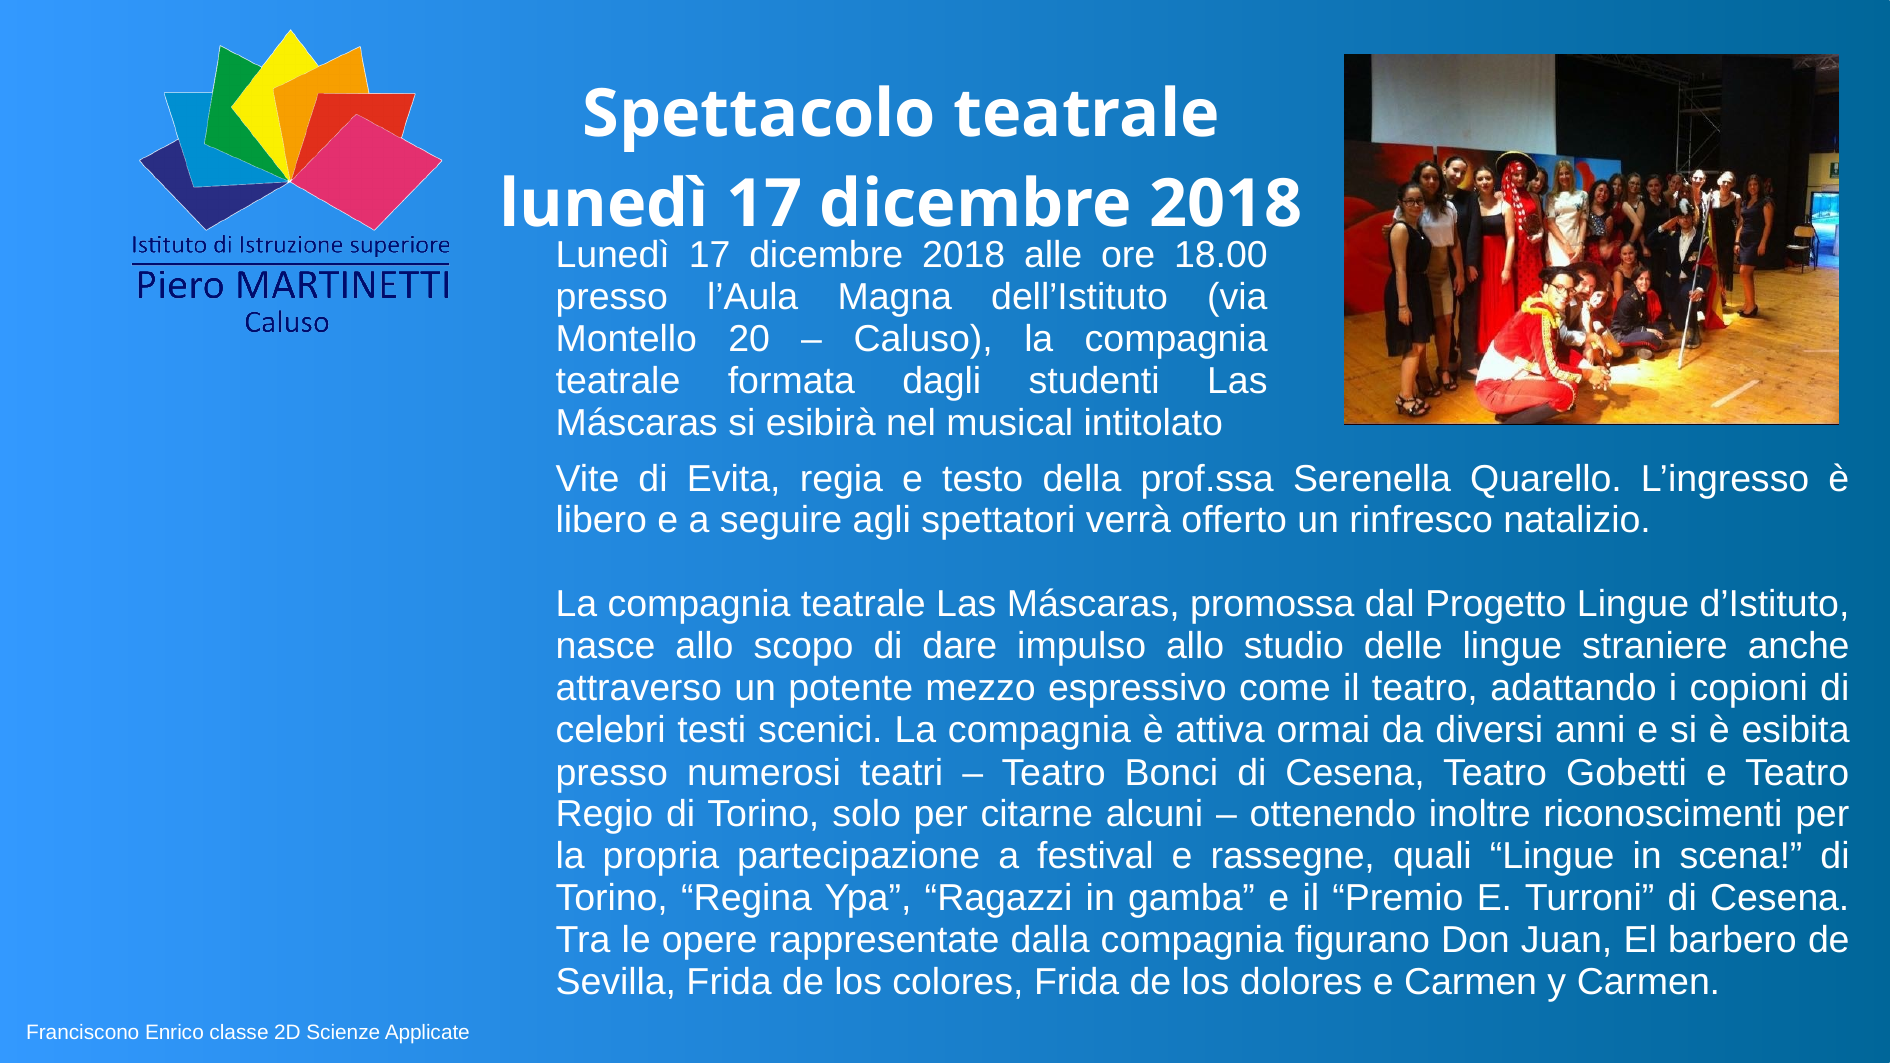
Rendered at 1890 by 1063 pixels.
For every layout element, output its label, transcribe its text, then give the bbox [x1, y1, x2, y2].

text_box Lunedì 17 dicembre 2018 alle ore 18.00 presso l’Aula Magna dell’Istituto (via Montello 20 – Caluso), la compagnia teatrale formata dagli studenti Las Máscaras si esibirà nel musical intitolato [540, 226, 1283, 452]
picture [0, 23, 591, 355]
picture [1344, 54, 1838, 425]
text_box Vite di Evita, regia e testo della prof.ssa Serenella Quarello. L’ingresso è libero e a seguire agli spettatori verrà offerto un rinfresco natalizio. La compagnia teatrale Las Máscaras, promossa dal Progetto Lingue d’Istituto, nasce allo scopo di dare impulso allo studio delle lingue straniere anche attraverso un potente mezzo espressivo come il teatro, adattando i copioni di celebri testi scenici. La compagnia è attiva ormai da diversi anni e si è esibita presso numerosi teatri – Teatro Bonci di Cesena, Teatro Gobetti e Teatro Regio di Torino, solo per citarne alcuni – ottenendo inoltre riconoscimenti per la propria partecipazione a festival e rassegne, quali “Lingue in scena!” di Torino, “Regina Ypa”, “Ragazzi in gamba” e il “Premio E. Turroni” di Cesena. Tra le opere rappresentate dalla compagnia figurano Don Juan, El barbero de Sevilla, Frida de los colores, Frida de los dolores e Carmen y Carmen. [540, 449, 1865, 1041]
text_box Spettacolo teatrale lunedì 17 dicembre 2018 [591, 57, 1330, 227]
text_box Franciscono Enrico classe 2D Scienze Applicate [11, 1013, 584, 1063]
